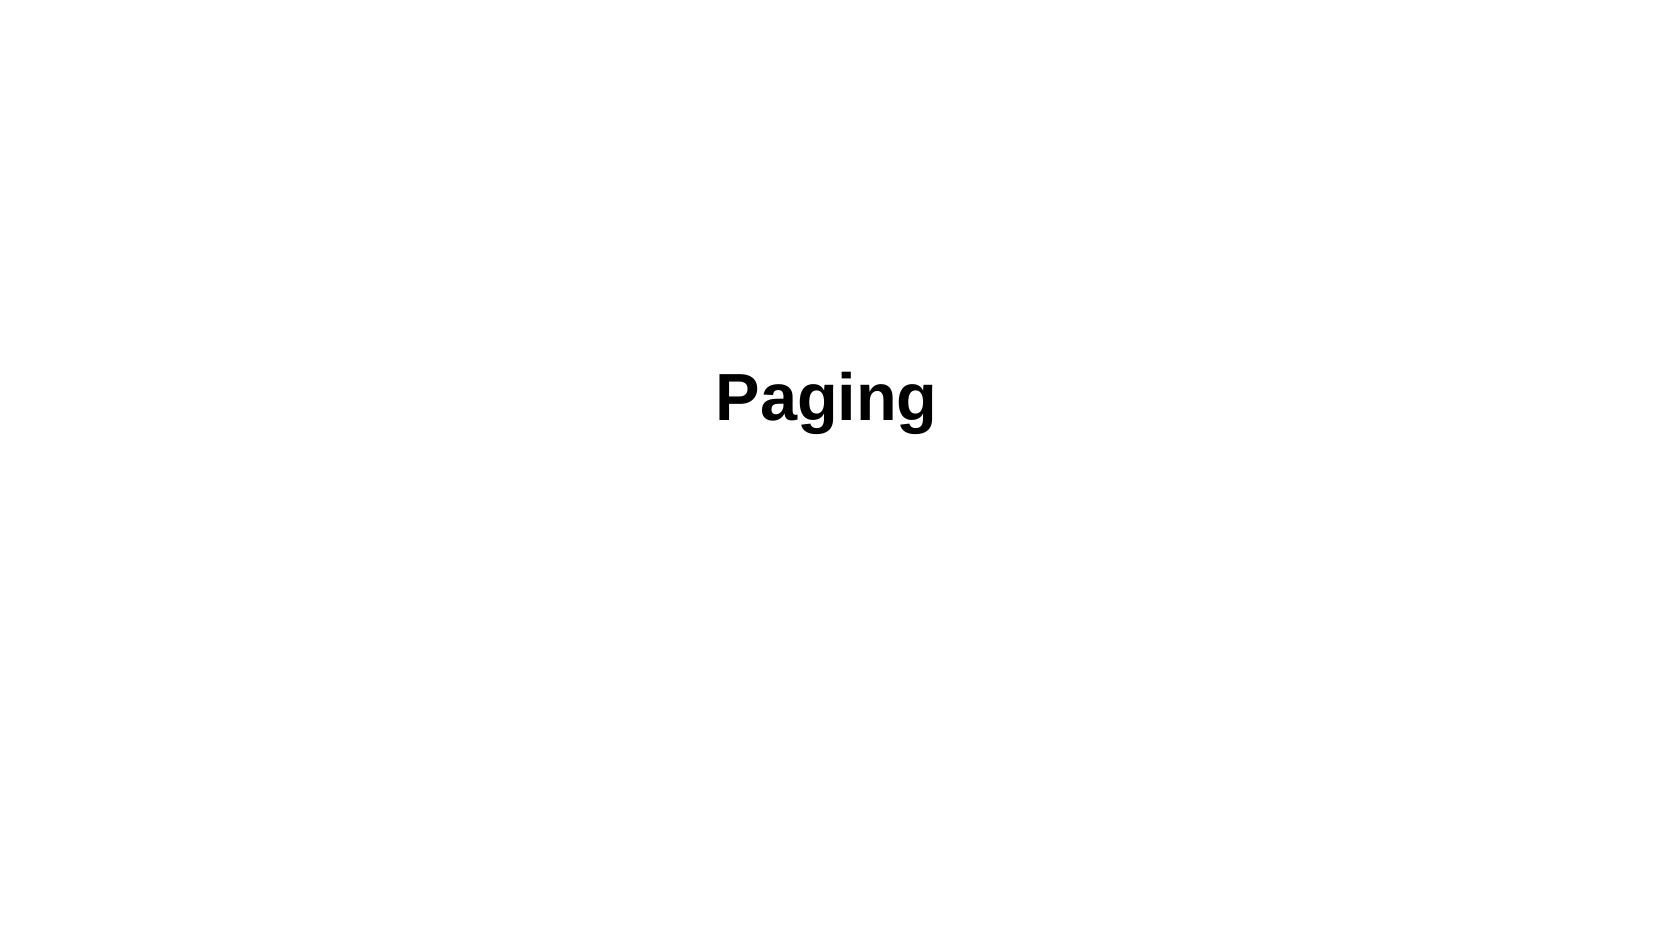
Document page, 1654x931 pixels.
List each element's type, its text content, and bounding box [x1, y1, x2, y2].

subtitle Paging [82, 37, 1571, 757]
